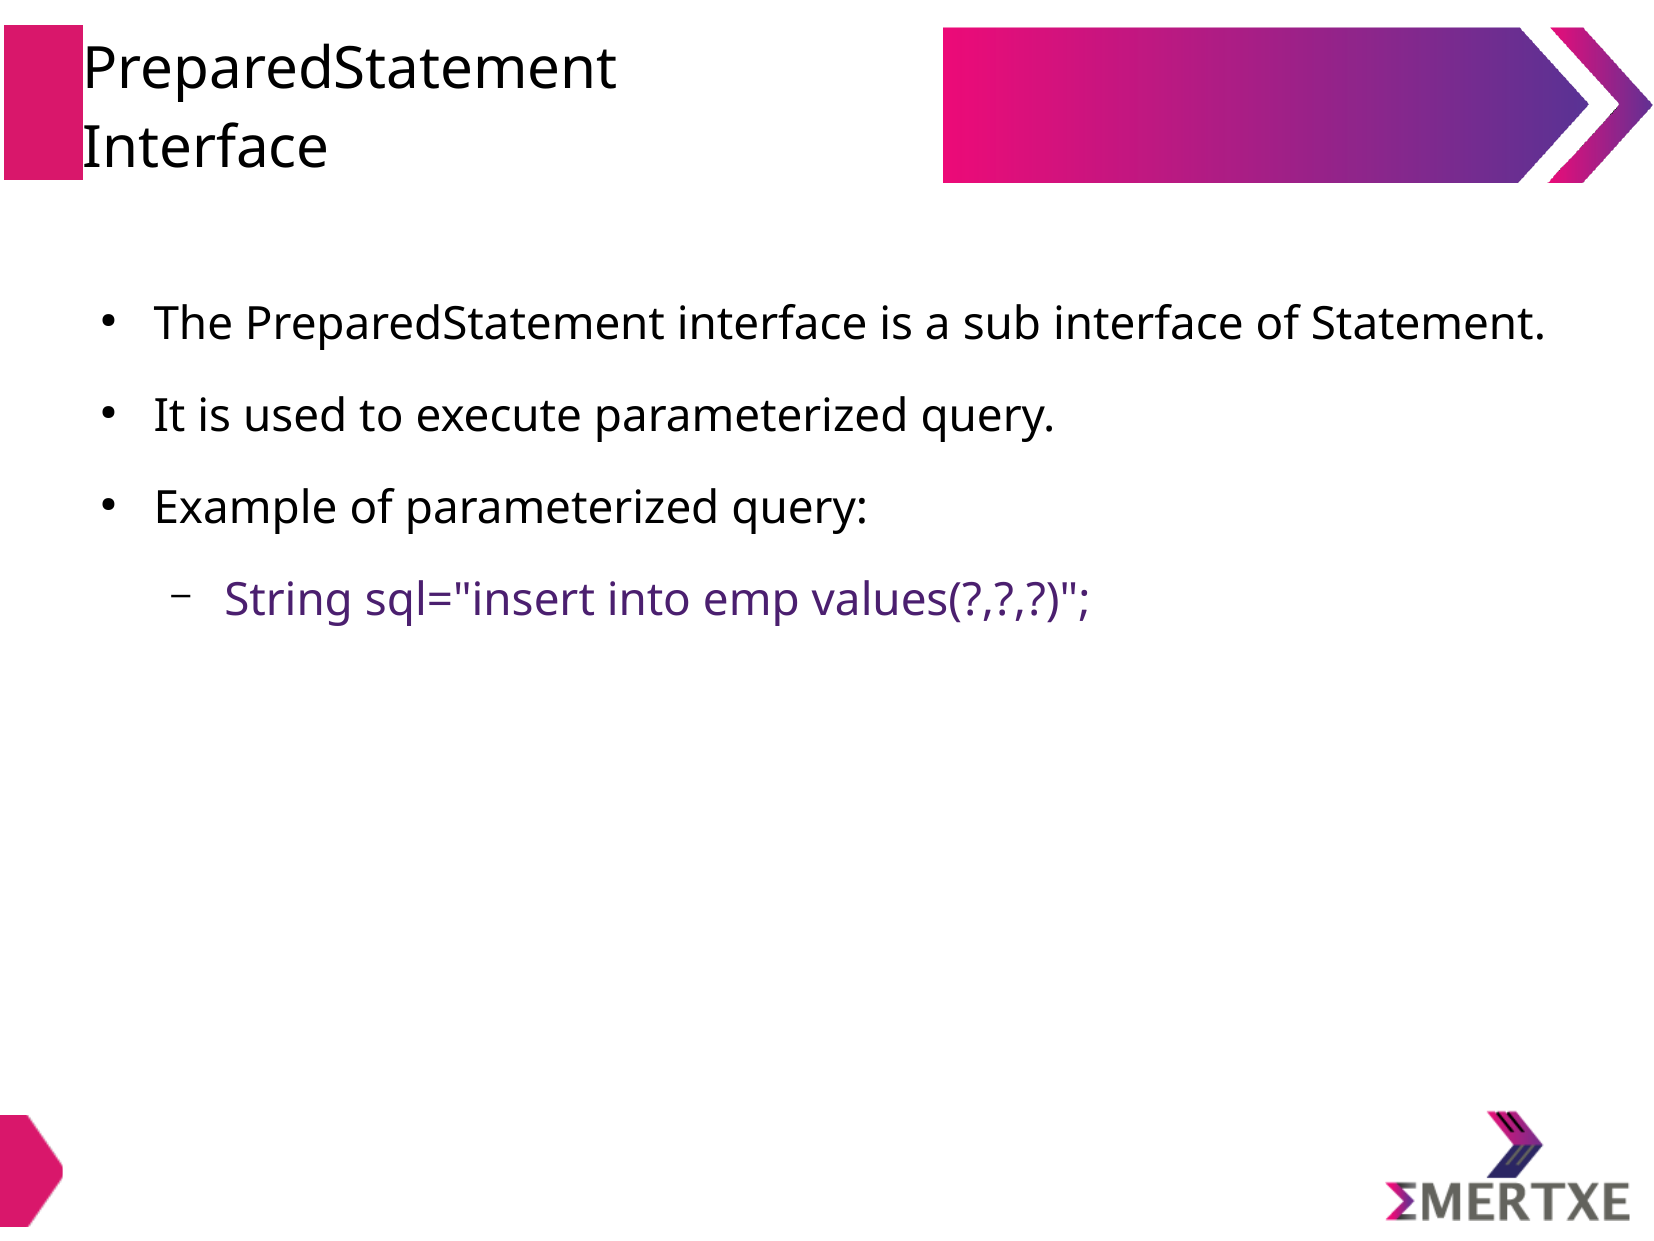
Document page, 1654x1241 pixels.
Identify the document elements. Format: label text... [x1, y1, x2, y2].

list The PreparedStatement interface is a sub interface of Statement. It is used to execute parameterized query. Example of parameterized query: String sql="insert into emp values(?,?,?)"; [82, 290, 1571, 1010]
title PreparedStatement Interface [82, 2, 1571, 210]
picture [1571, 27, 1653, 183]
picture [1385, 1107, 1631, 1221]
